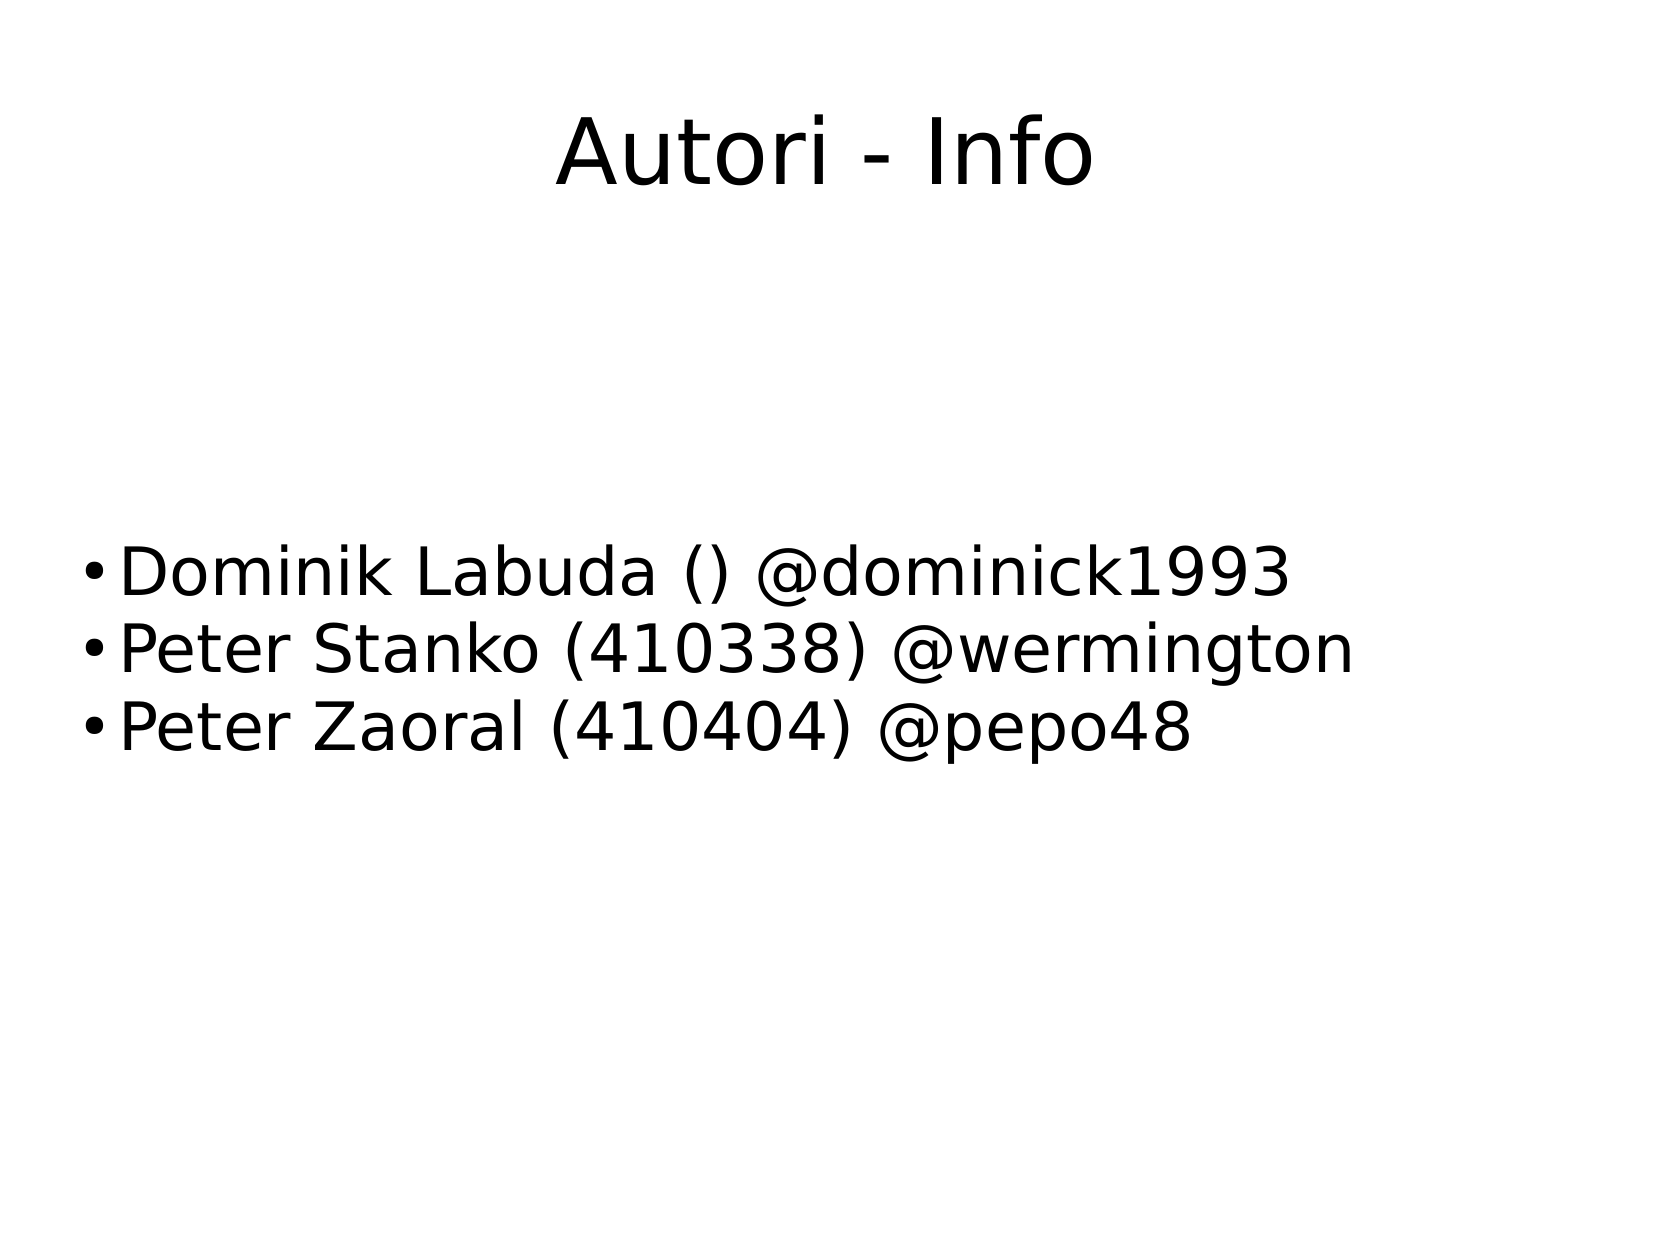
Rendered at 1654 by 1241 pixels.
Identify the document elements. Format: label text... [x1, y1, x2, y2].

subtitle Dominik Labuda () @dominick1993 Peter Stanko (410338) @wermington Peter Zaoral (410404) @pepo48 [82, 290, 1571, 1010]
title Autori - Info [82, 49, 1571, 257]
